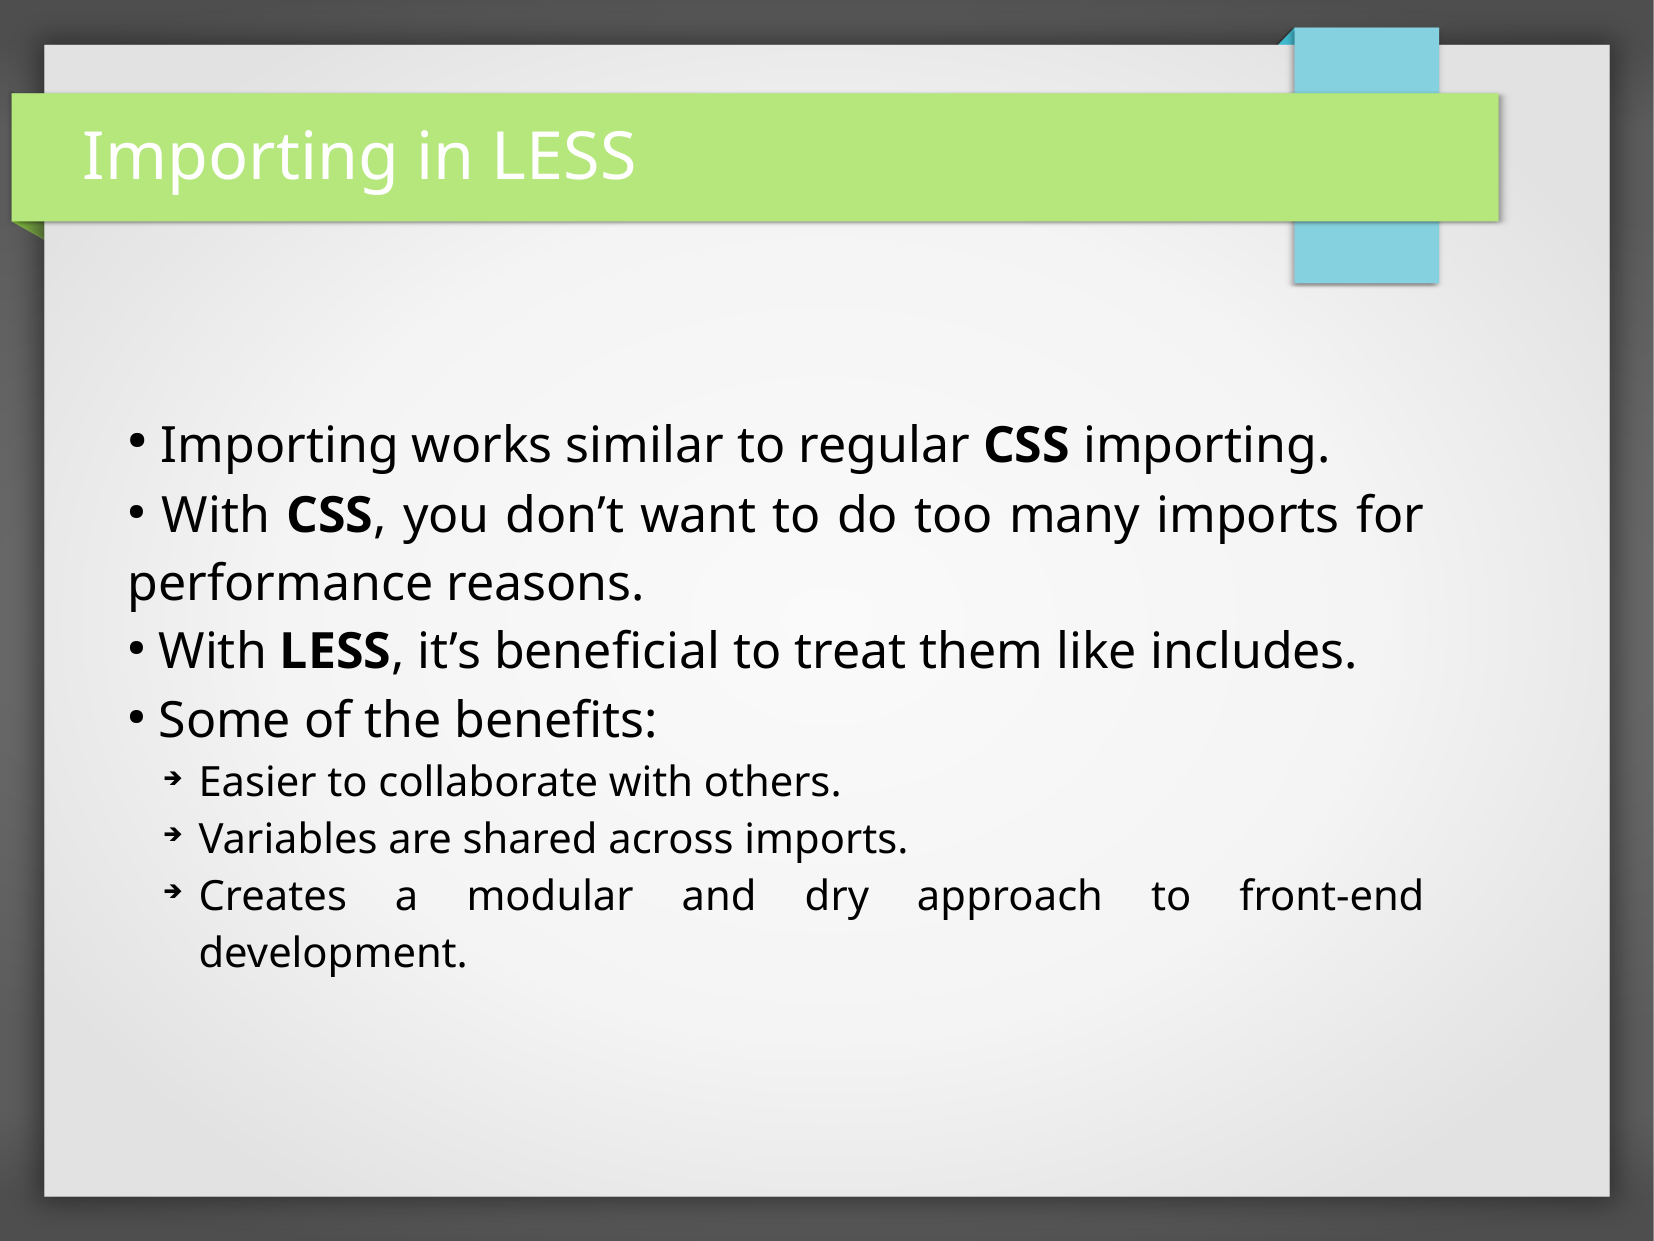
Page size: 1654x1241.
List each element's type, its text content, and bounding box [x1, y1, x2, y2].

subtitle Importing works similar to regular CSS importing. With CSS, you don’t want to do too many imports for performance reasons. With LESS, it’s beneficial to treat them like includes. Some of the benefits: Easier to collaborate with others. Variables are shared across imports. Creates a modular and dry approach to front-end development. [127, 405, 1426, 1062]
picture [0, 0, 1654, 1241]
title Importing in LESS [82, 94, 1264, 213]
